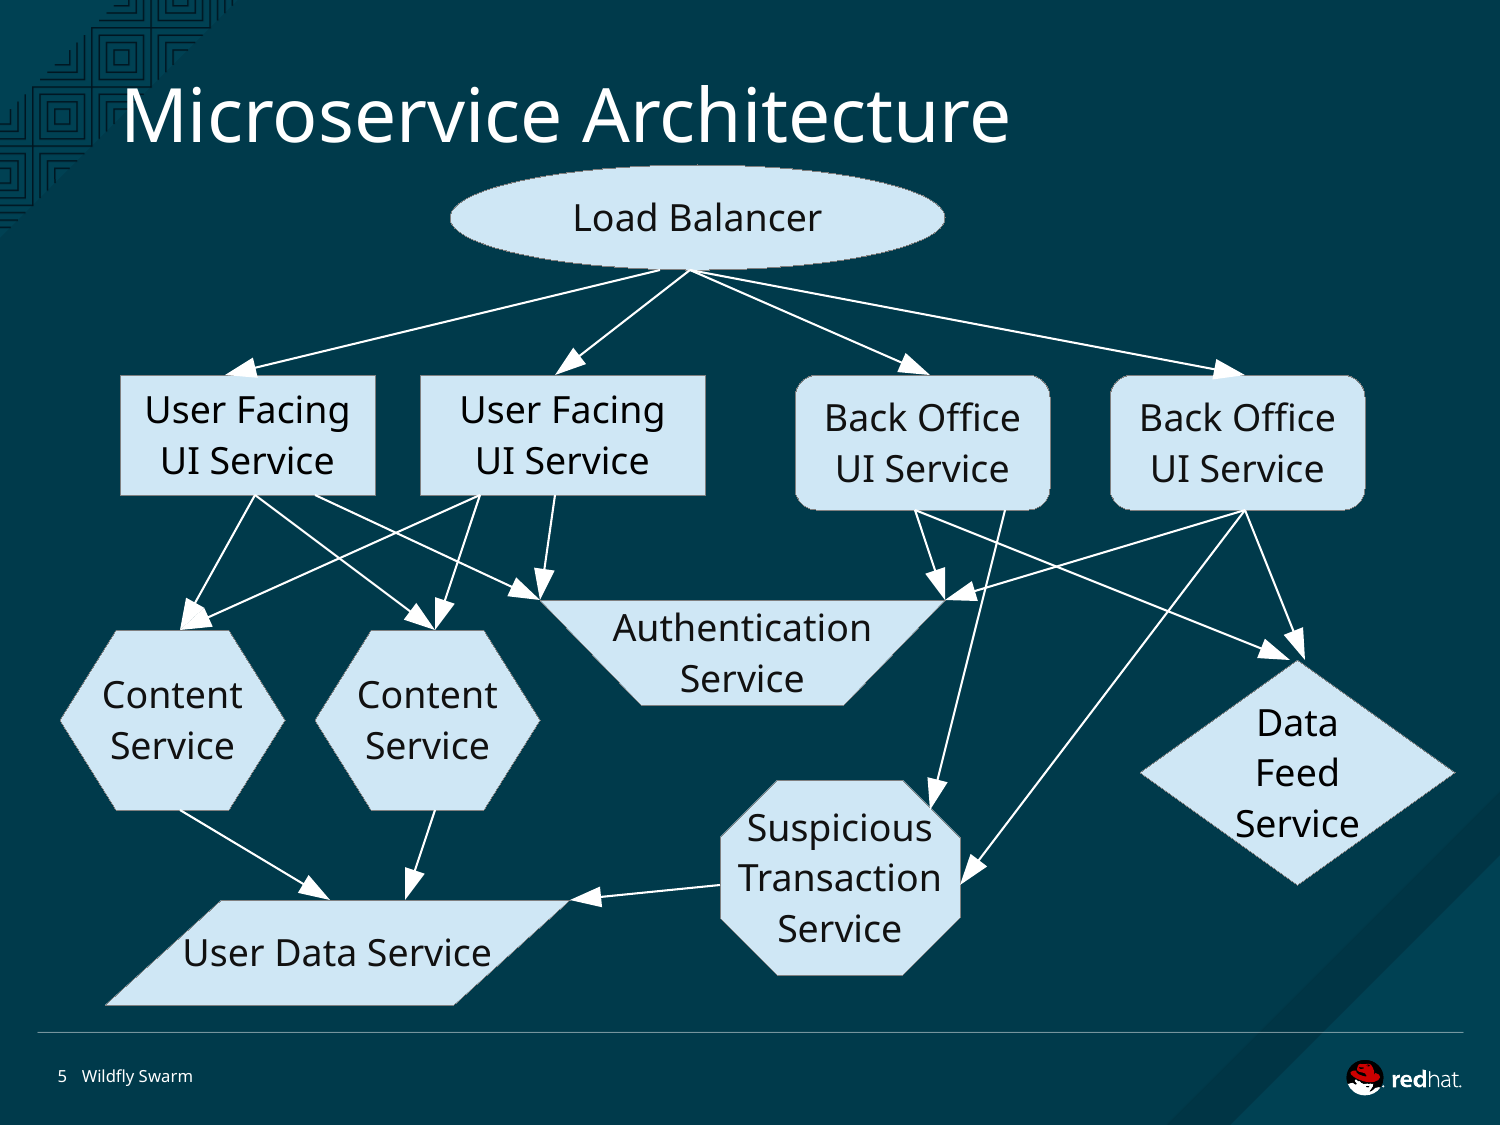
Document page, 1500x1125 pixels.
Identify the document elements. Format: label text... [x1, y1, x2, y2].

title Microservice Architecture [120, 0, 1396, 165]
text_box Back Office UI Service [1110, 375, 1366, 511]
text_box Suspicious Transaction Service [720, 780, 961, 976]
text_box User Data Service [105, 900, 570, 1006]
text_box Data Feed Service [1140, 660, 1456, 886]
text_box Content Service [315, 630, 541, 811]
text_box Load Balancer [450, 165, 946, 271]
text_box Authentication Service [540, 600, 945, 706]
text_box User Facing UI Service [420, 375, 706, 496]
text_box Back Office UI Service [795, 375, 1051, 511]
text_box Content Service [60, 630, 286, 811]
text_box User Facing UI Service [120, 375, 376, 496]
